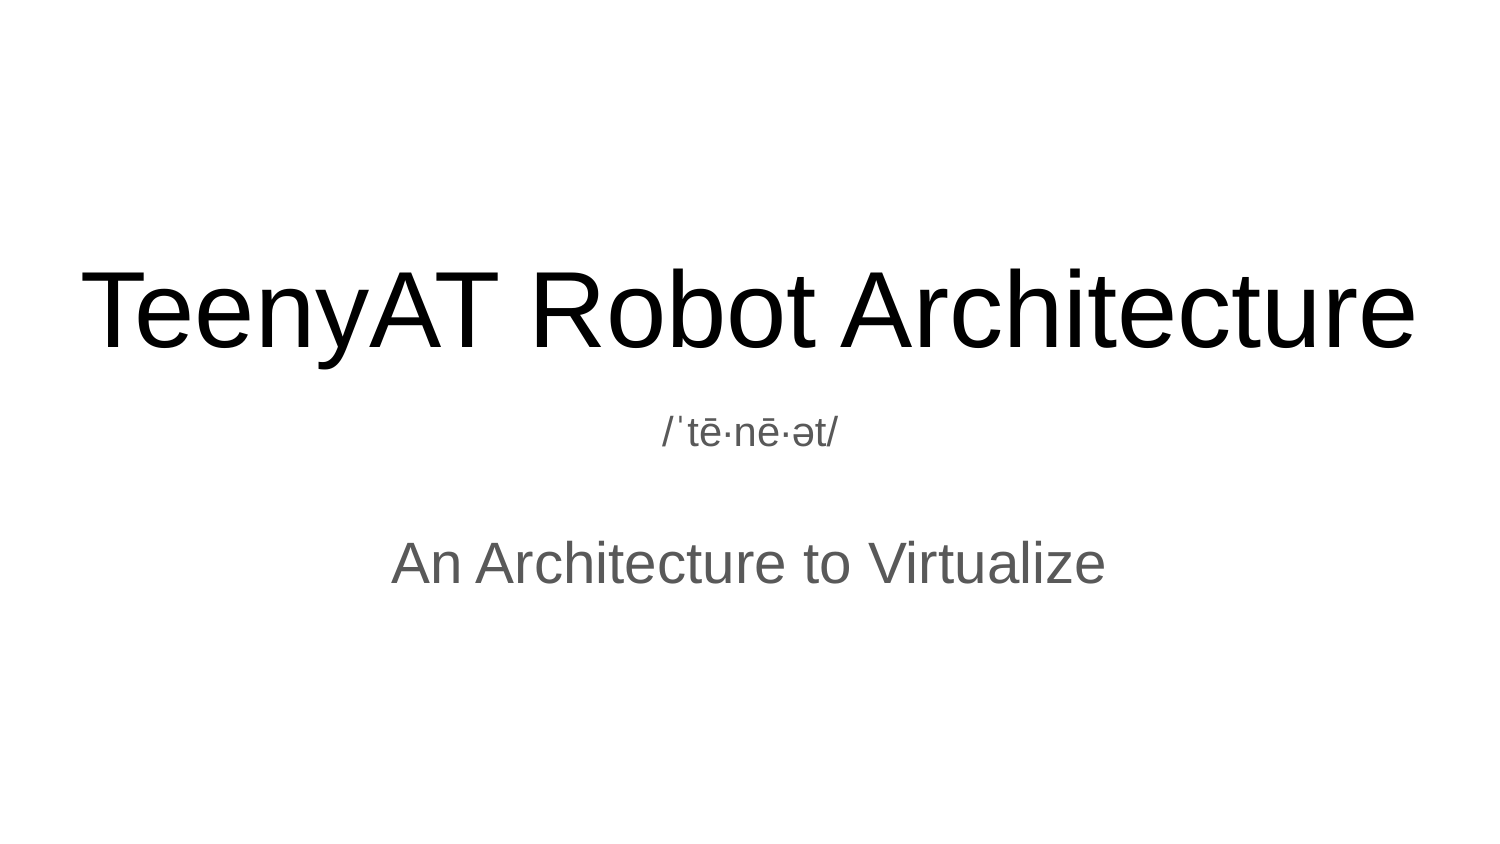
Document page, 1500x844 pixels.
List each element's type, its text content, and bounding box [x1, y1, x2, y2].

title TeenyAT Robot Architecture [51, 47, 1449, 384]
subtitle /ˈtē∙nē∙ət/ An Architecture to Virtualize [51, 389, 1449, 520]
